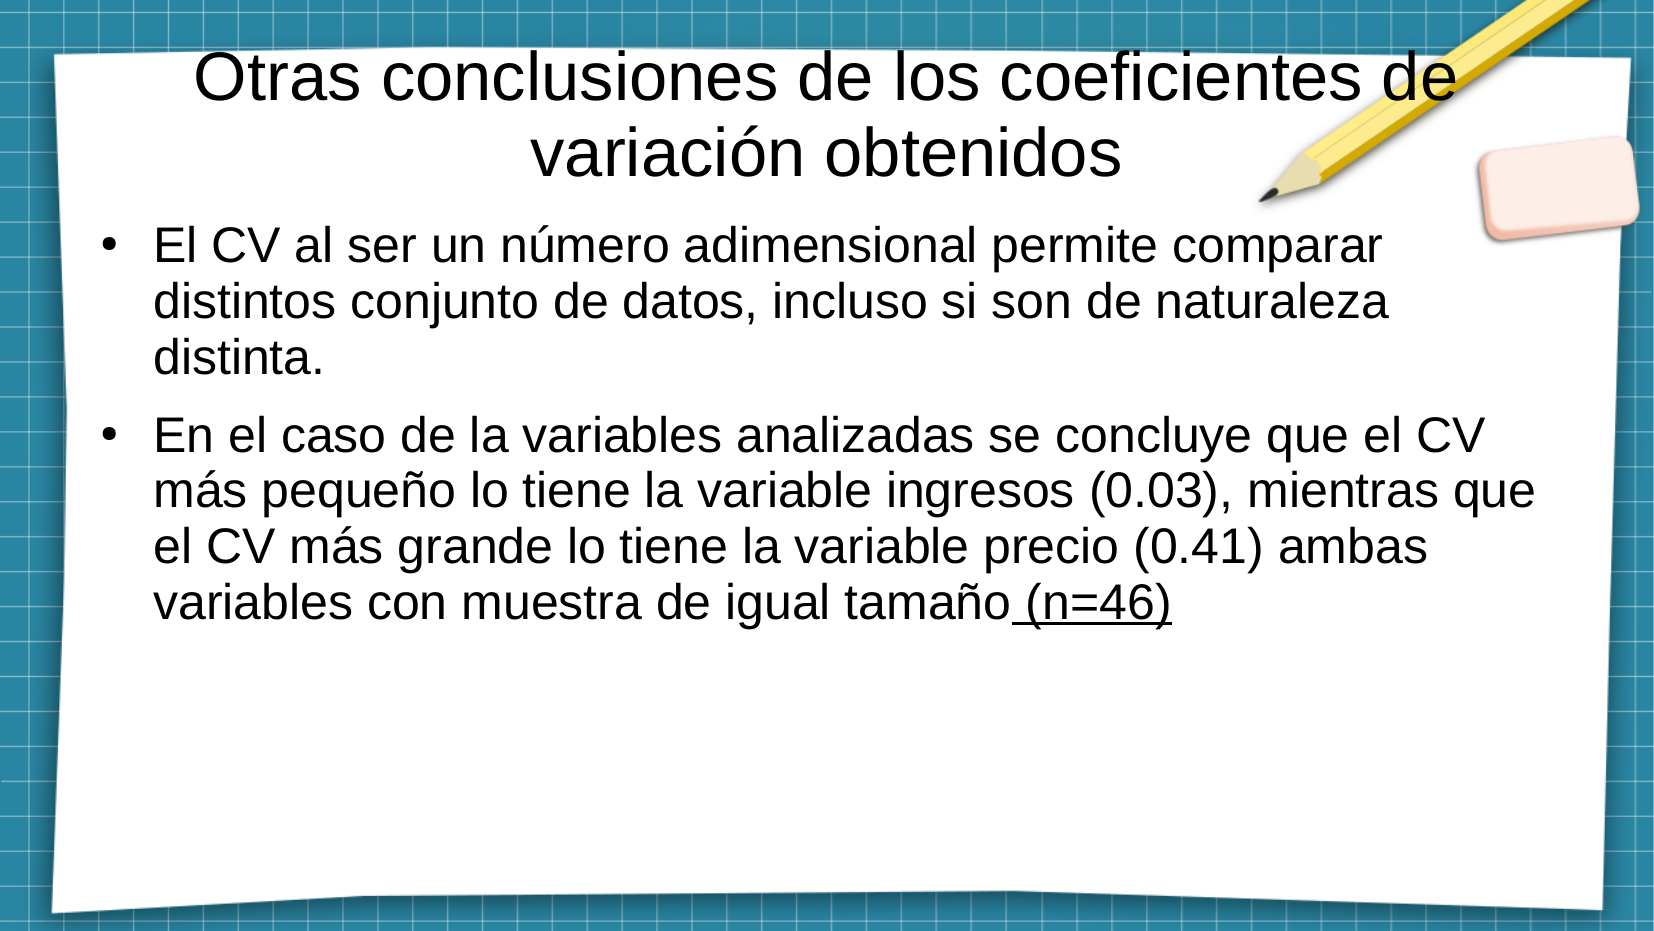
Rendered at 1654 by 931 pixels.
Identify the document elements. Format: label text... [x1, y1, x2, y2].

title Otras conclusiones de los coeficientes de variación obtenidos [82, 37, 1571, 193]
picture [0, 0, 1654, 931]
list El CV al ser un número adimensional permite comparar distintos conjunto de datos, incluso si son de naturaleza distinta. En el caso de la variables analizadas se concluye que el CV más pequeño lo tiene la variable ingresos (0.03), mientras que el CV más grande lo tiene la variable precio (0.41) ambas variables con muestra de igual tamaño (n=46) [82, 217, 1571, 758]
